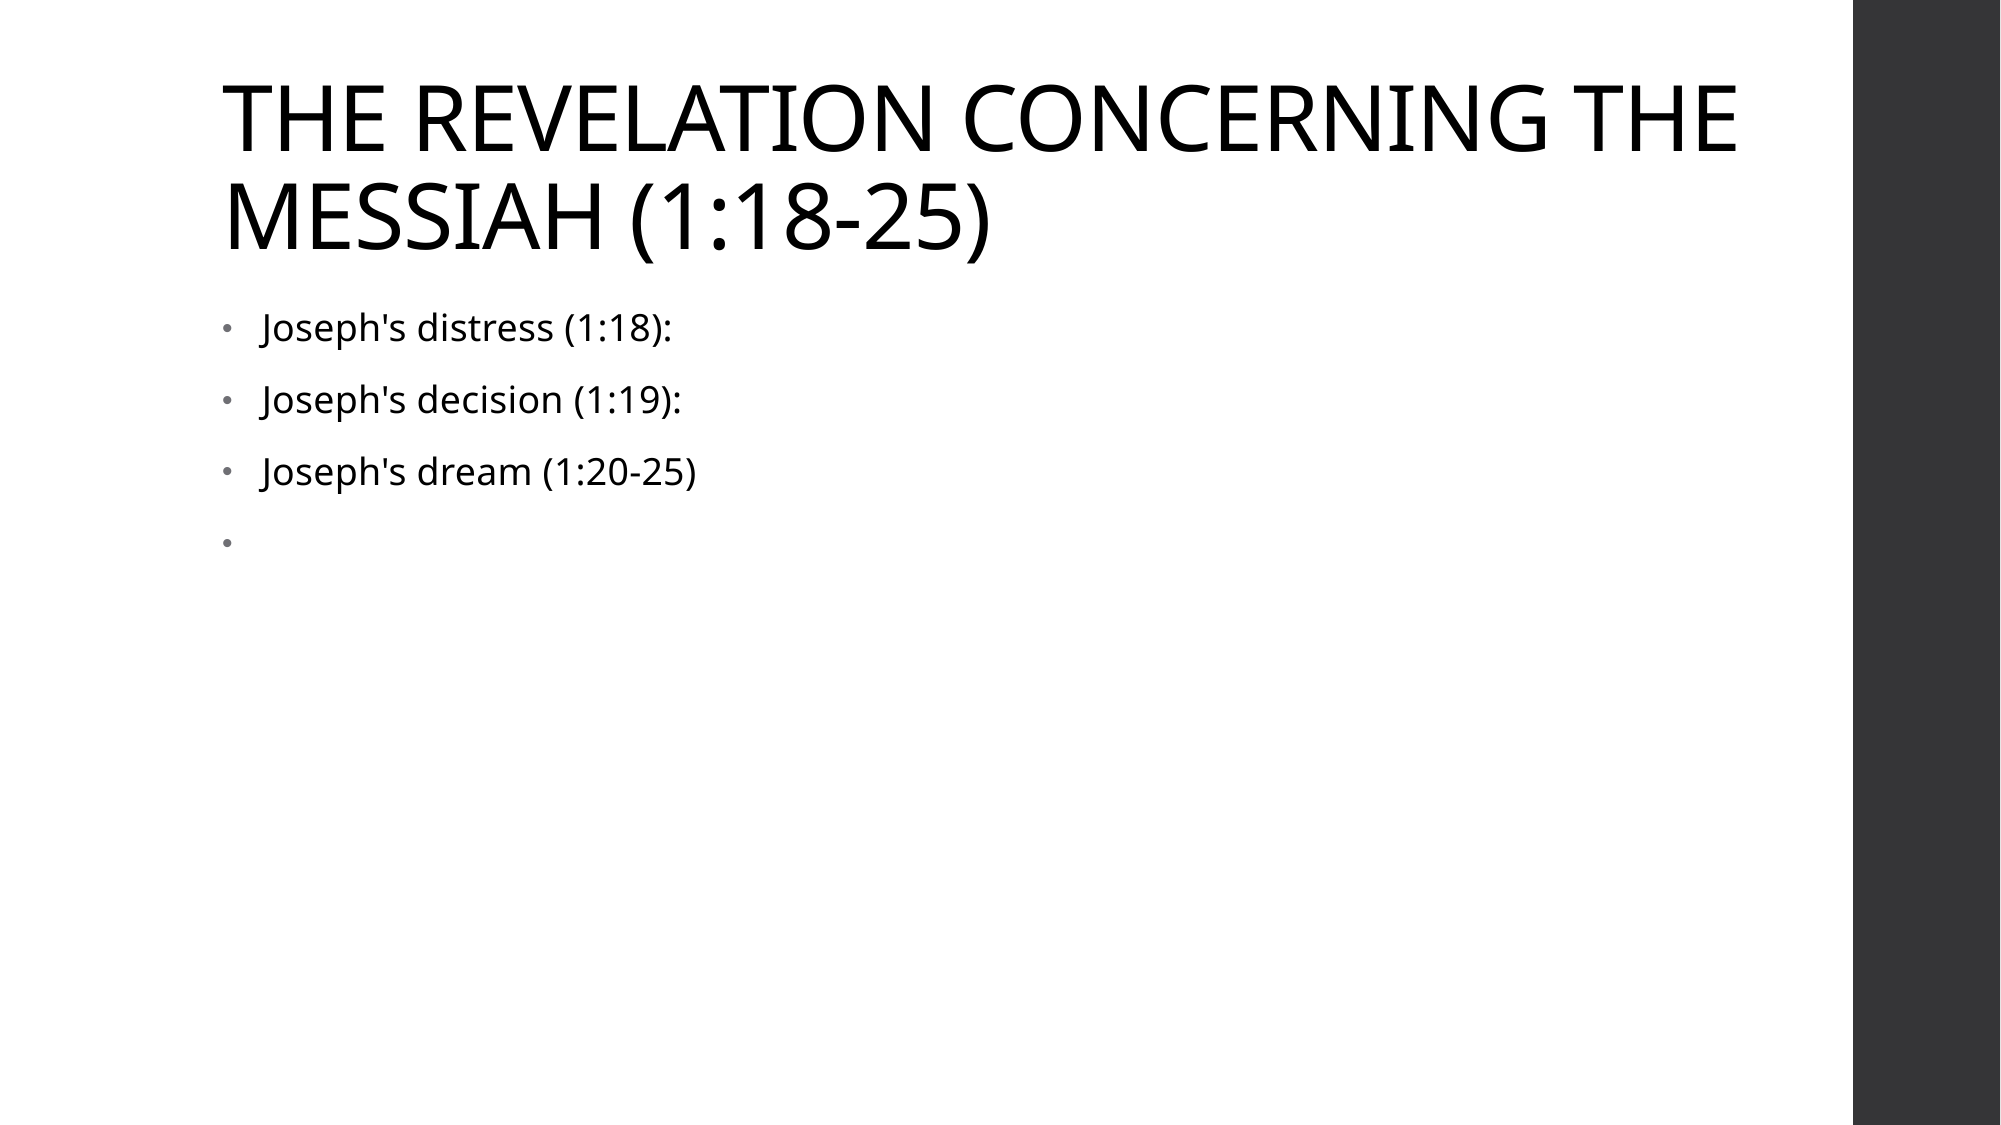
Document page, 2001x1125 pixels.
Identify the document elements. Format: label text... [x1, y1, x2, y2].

list Joseph's distress (1:18): Joseph's decision (1:19): Joseph's dream (1:20-25) [206, 299, 1617, 1014]
title THE REVELATION CONCERNING THE MESSIAH (1:18-25) [206, 60, 1797, 278]
